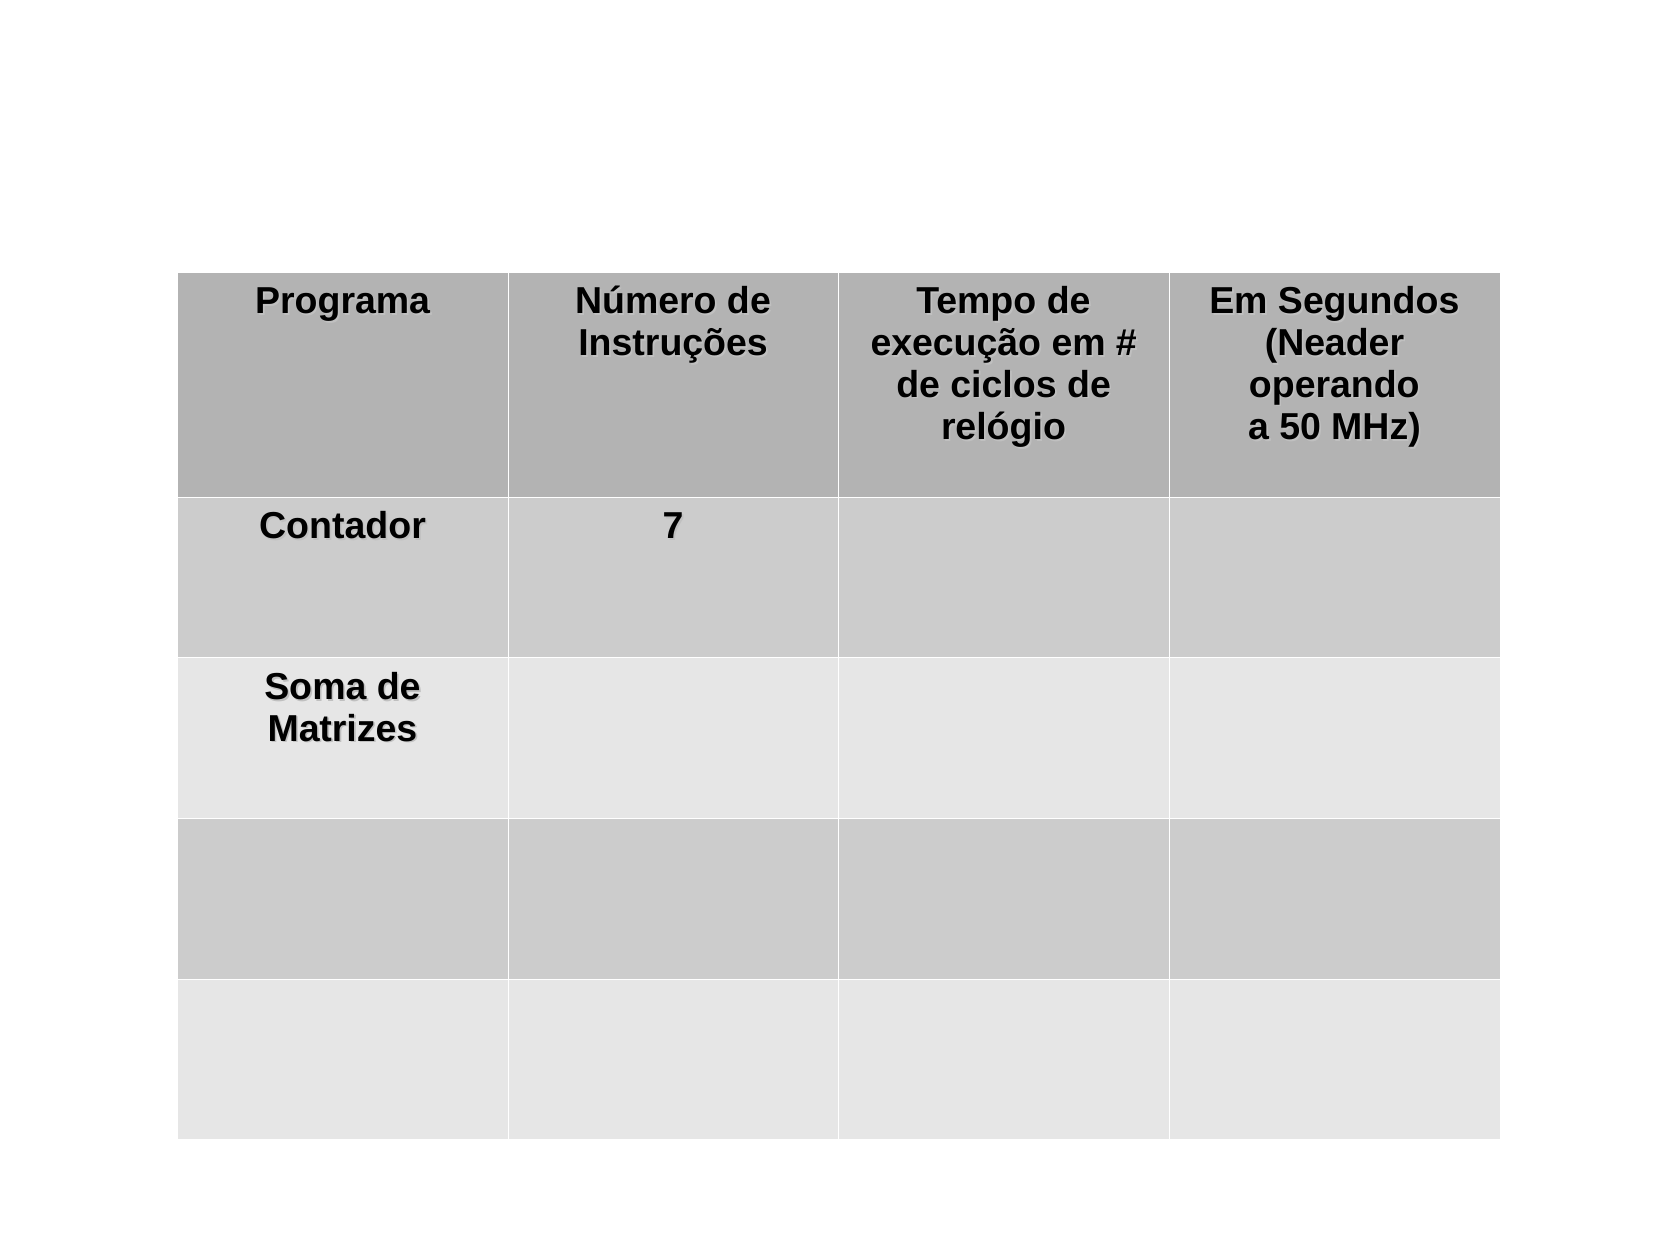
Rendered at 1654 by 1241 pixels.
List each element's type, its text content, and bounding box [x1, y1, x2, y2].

table_cell Soma de Matrizes [178, 658, 508, 818]
table_header Em Segundos (Neader operando a 50 MHz) [1170, 273, 1500, 497]
table_cell [178, 819, 508, 979]
table_cell Contador [178, 498, 508, 657]
table_cell [178, 980, 508, 1139]
table_header Número de Instruções [509, 273, 838, 497]
table_cell [509, 819, 838, 979]
table_cell [1170, 819, 1500, 979]
table_cell [509, 658, 838, 818]
table_header Programa [178, 273, 508, 497]
table_cell [839, 819, 1169, 979]
table_cell [509, 980, 838, 1139]
table_cell [839, 498, 1169, 657]
table_cell [1170, 658, 1500, 818]
table_cell [1170, 980, 1500, 1139]
table_cell [839, 980, 1169, 1139]
table_cell 7 [509, 498, 838, 657]
table_cell [1170, 498, 1500, 657]
table_cell [839, 658, 1169, 818]
table_header Tempo de execução em # de ciclos de relógio [839, 273, 1169, 497]
